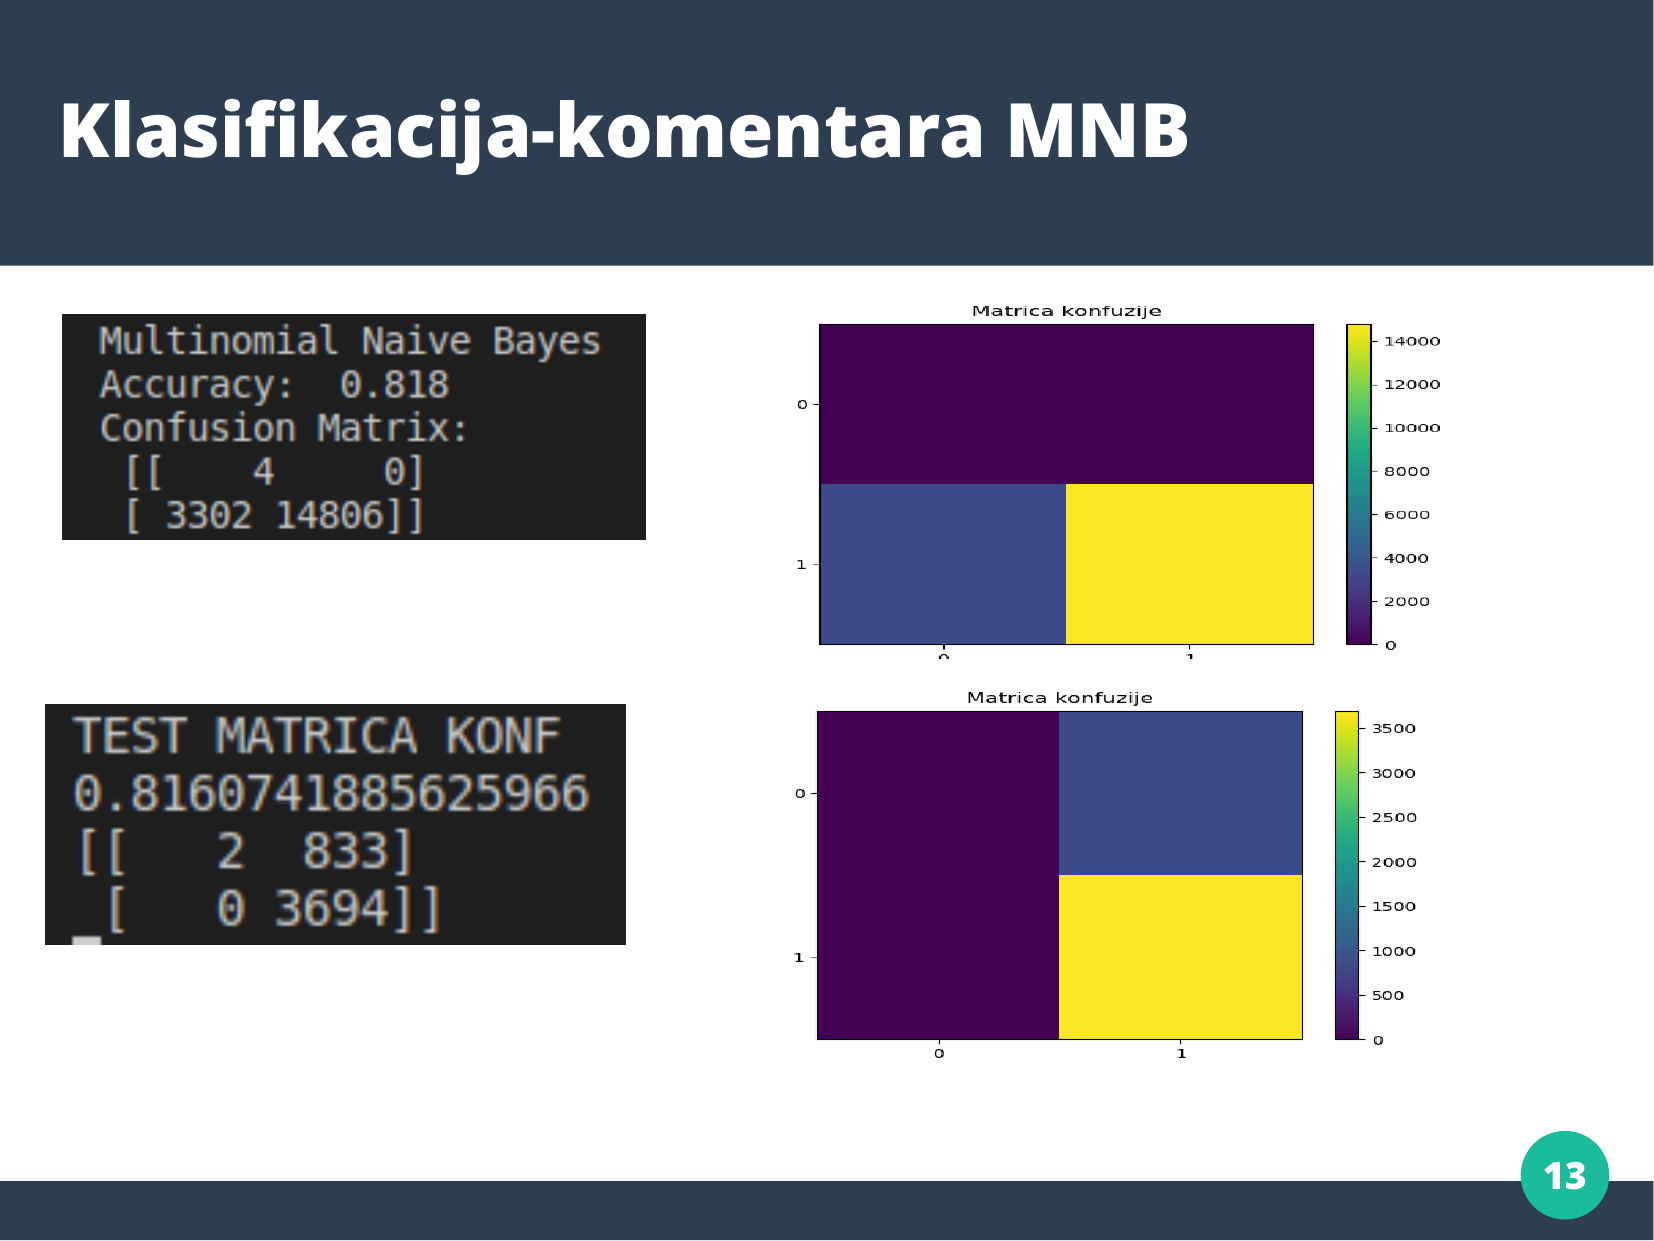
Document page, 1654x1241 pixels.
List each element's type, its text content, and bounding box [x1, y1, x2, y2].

picture [62, 314, 646, 541]
picture [45, 704, 626, 946]
picture [677, 273, 1531, 1086]
title Klasifikacija-komentara MNB [59, 49, 1595, 207]
